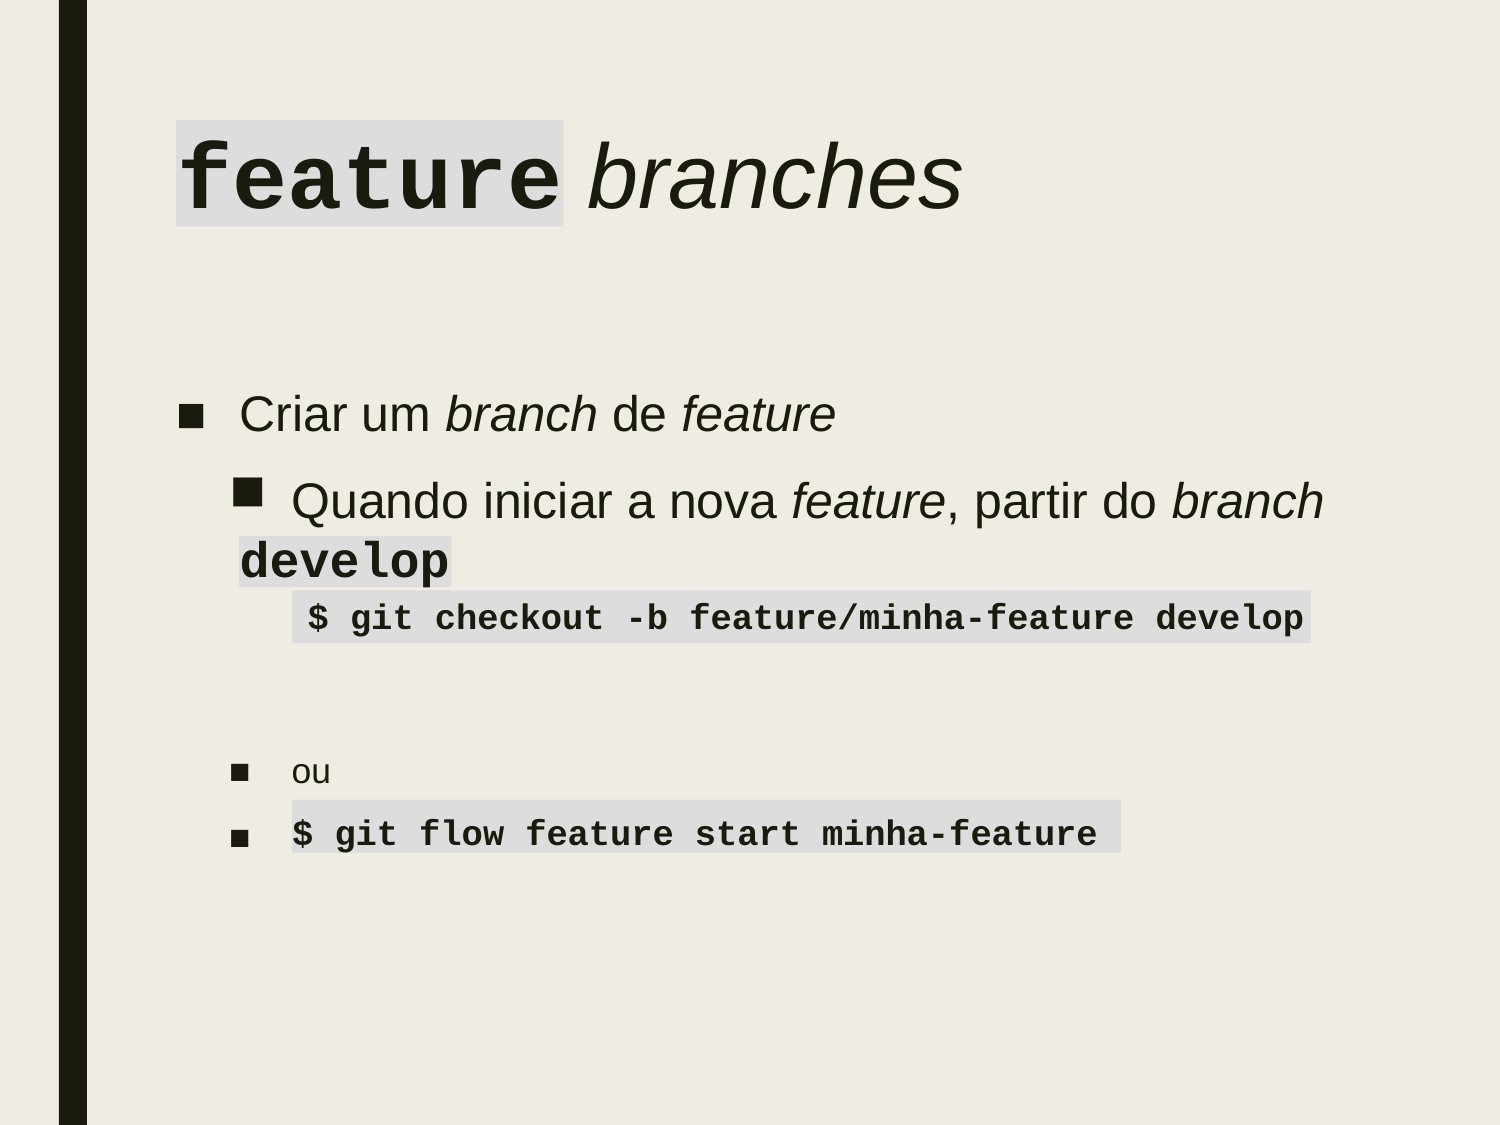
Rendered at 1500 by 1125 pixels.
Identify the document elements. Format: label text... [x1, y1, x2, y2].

text_box ■ ■ [227, 658, 251, 857]
title branches [533, 114, 967, 305]
text_box feature [176, 119, 533, 227]
text_box $ git checkout -b feature/minha-feature develop [292, 592, 1319, 638]
text_box develop [239, 536, 452, 588]
text_box ou [289, 745, 334, 791]
text_box $ git flow feature start minha-feature [292, 799, 1122, 853]
text_box ■ [174, 379, 206, 442]
text_box [292, 638, 1311, 644]
text_box Criar um branch de feature Quando iniciar a nova feature, partir do branch [227, 351, 1328, 529]
